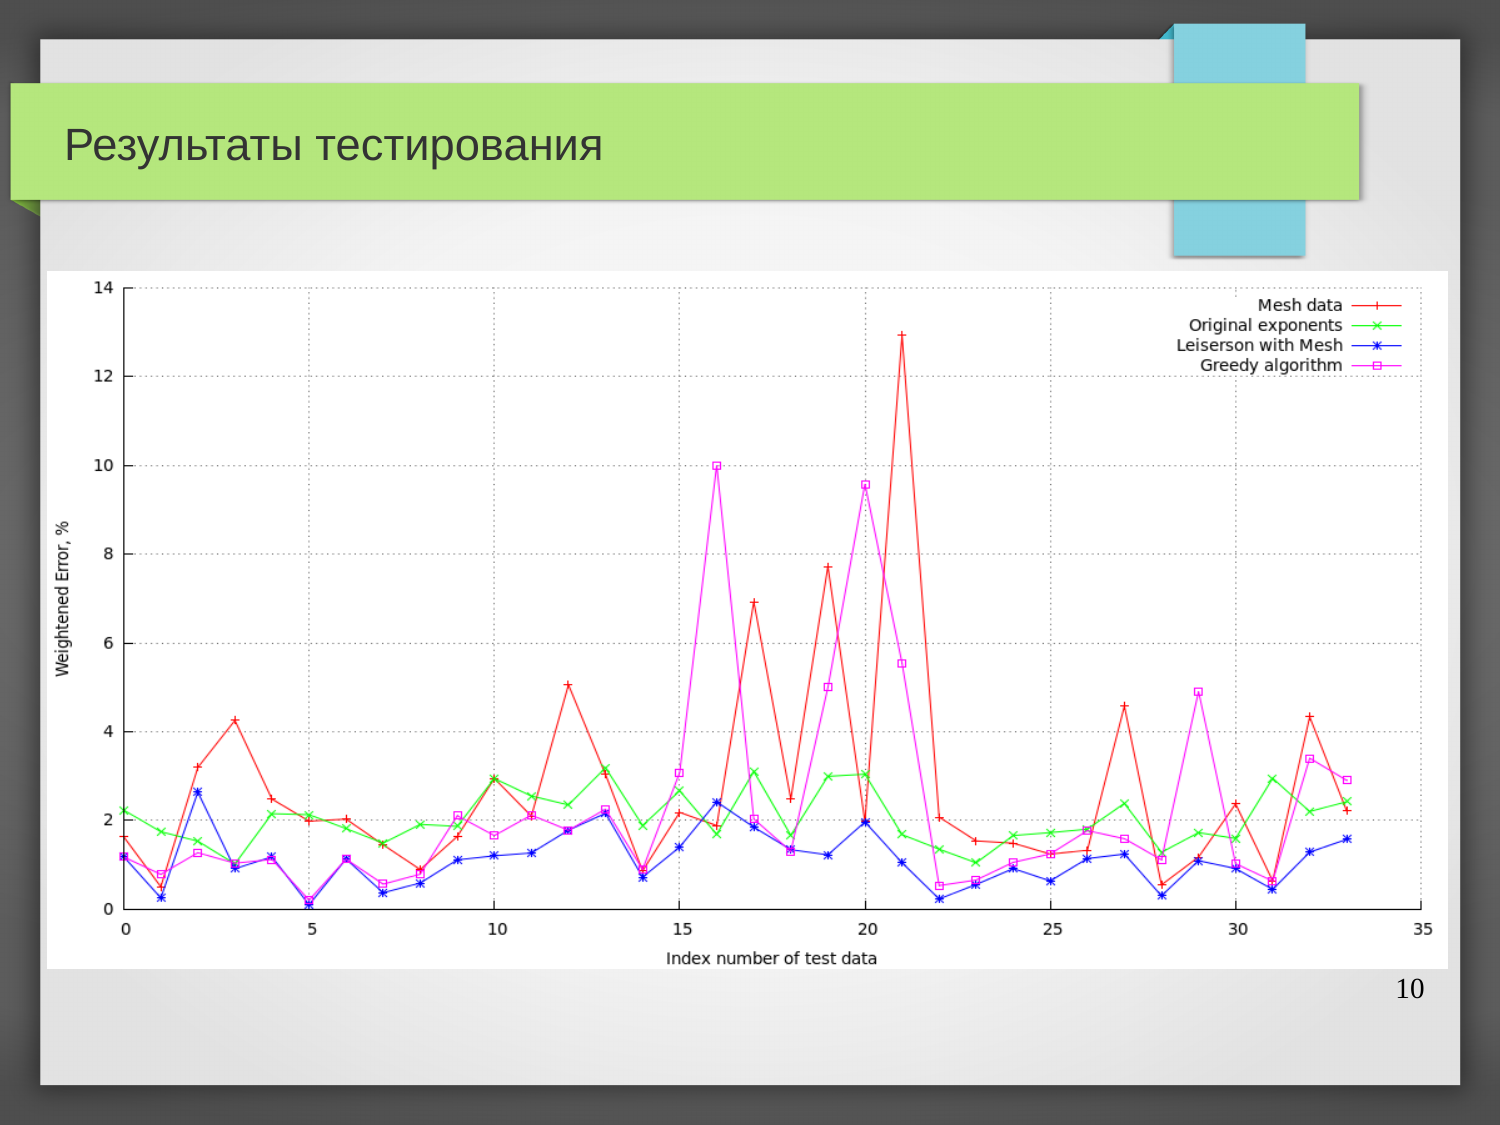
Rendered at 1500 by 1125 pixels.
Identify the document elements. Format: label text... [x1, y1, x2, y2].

picture [0, 0, 1500, 1125]
title Результаты тестирования [64, 96, 1115, 193]
